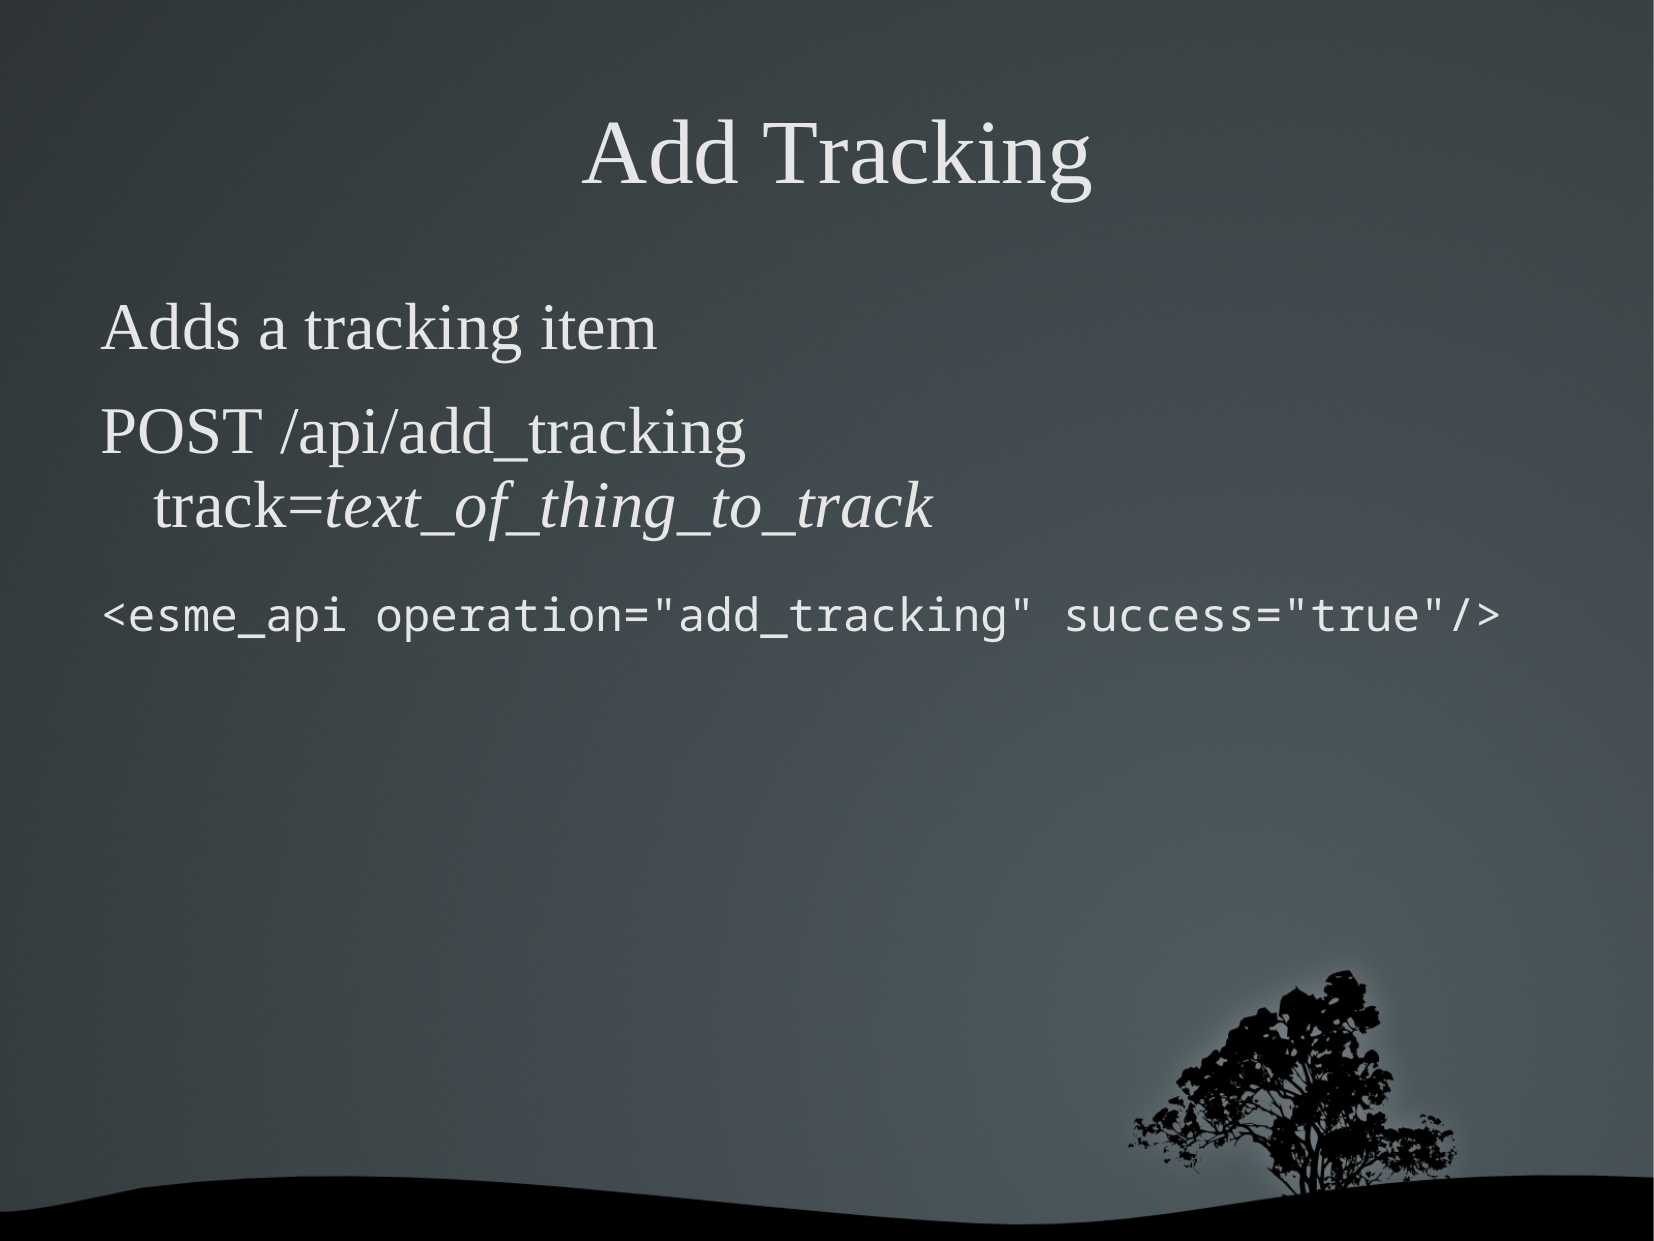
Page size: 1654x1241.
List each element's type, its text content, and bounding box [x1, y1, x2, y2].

list Adds a tracking item POST /api/add_tracking track=text_of_thing_to_track <esme_api operation="add_tracking" success="true"/> [82, 290, 1571, 1094]
title Add Tracking [82, 56, 1571, 250]
picture [0, 0, 1654, 1241]
